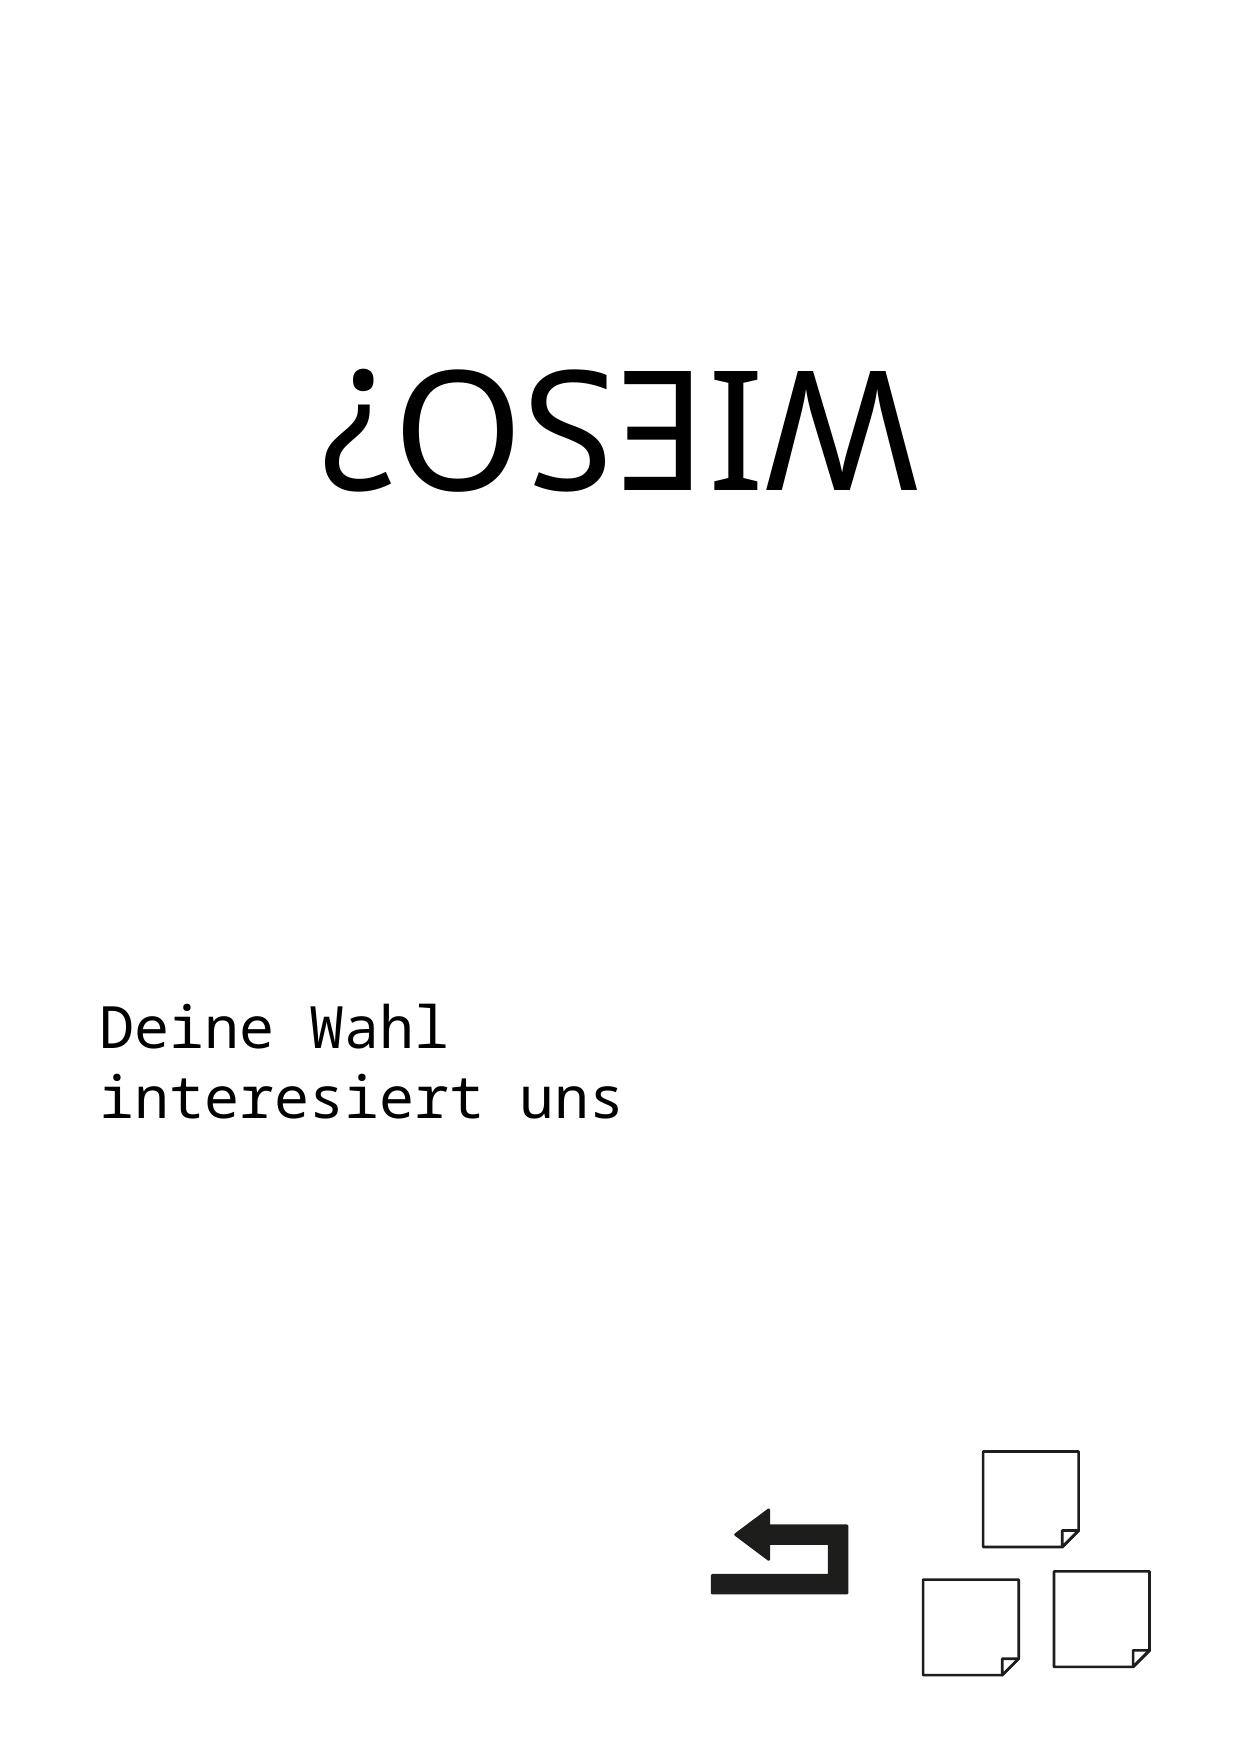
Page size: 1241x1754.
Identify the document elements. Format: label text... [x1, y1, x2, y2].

picture [710, 1449, 1152, 1677]
text_box Deine Wahl interesiert uns [84, 982, 1040, 1139]
text_box WIESO? [137, 329, 1104, 547]
